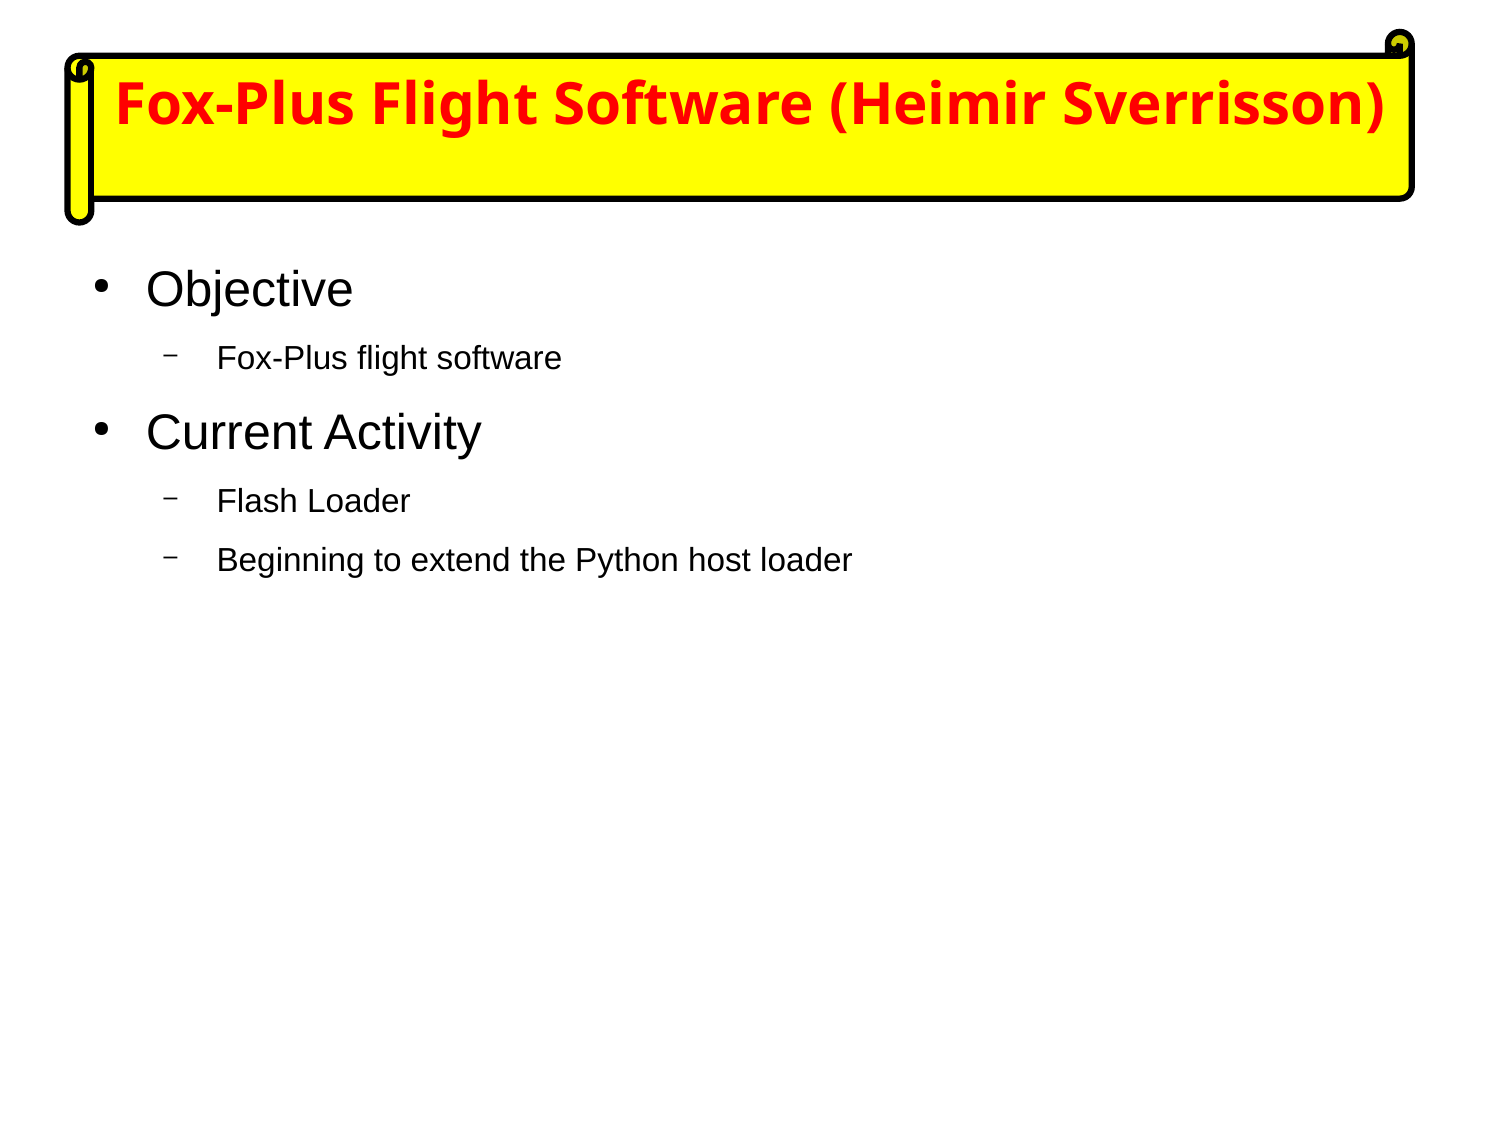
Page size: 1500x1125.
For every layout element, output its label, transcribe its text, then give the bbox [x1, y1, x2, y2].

text_box [67, 144, 1412, 223]
text_box [72, 31, 1412, 58]
text_box Fox-Plus Flight Software (Heimir Sverrisson) [0, 58, 1500, 144]
list Objective Fox-Plus flight software Current Activity Flash Loader Beginning to extend the Python host loader [75, 263, 1425, 916]
